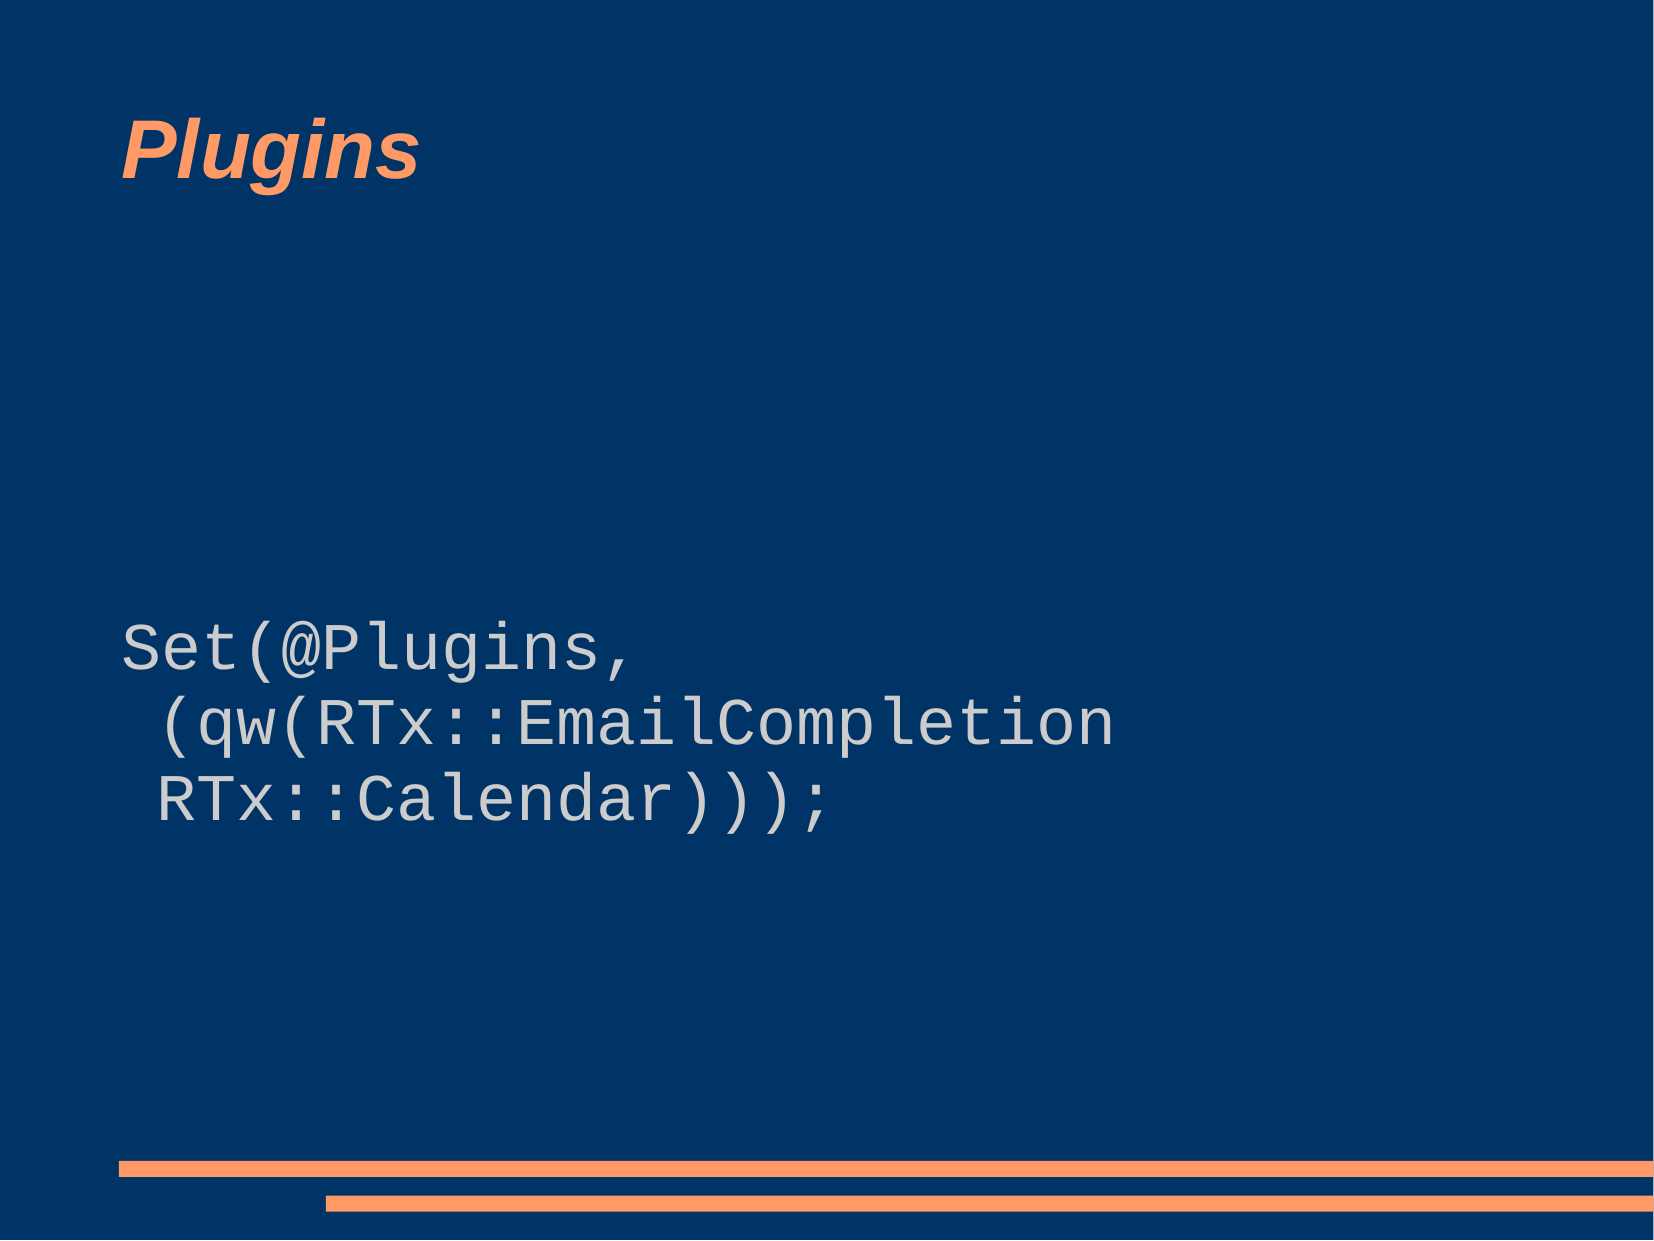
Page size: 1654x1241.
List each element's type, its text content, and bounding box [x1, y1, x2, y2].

subtitle Set(@Plugins,(qw(RTx::EmailCompletion RTx::Calendar))); [121, 329, 1561, 1125]
title Plugins [121, 46, 1534, 254]
